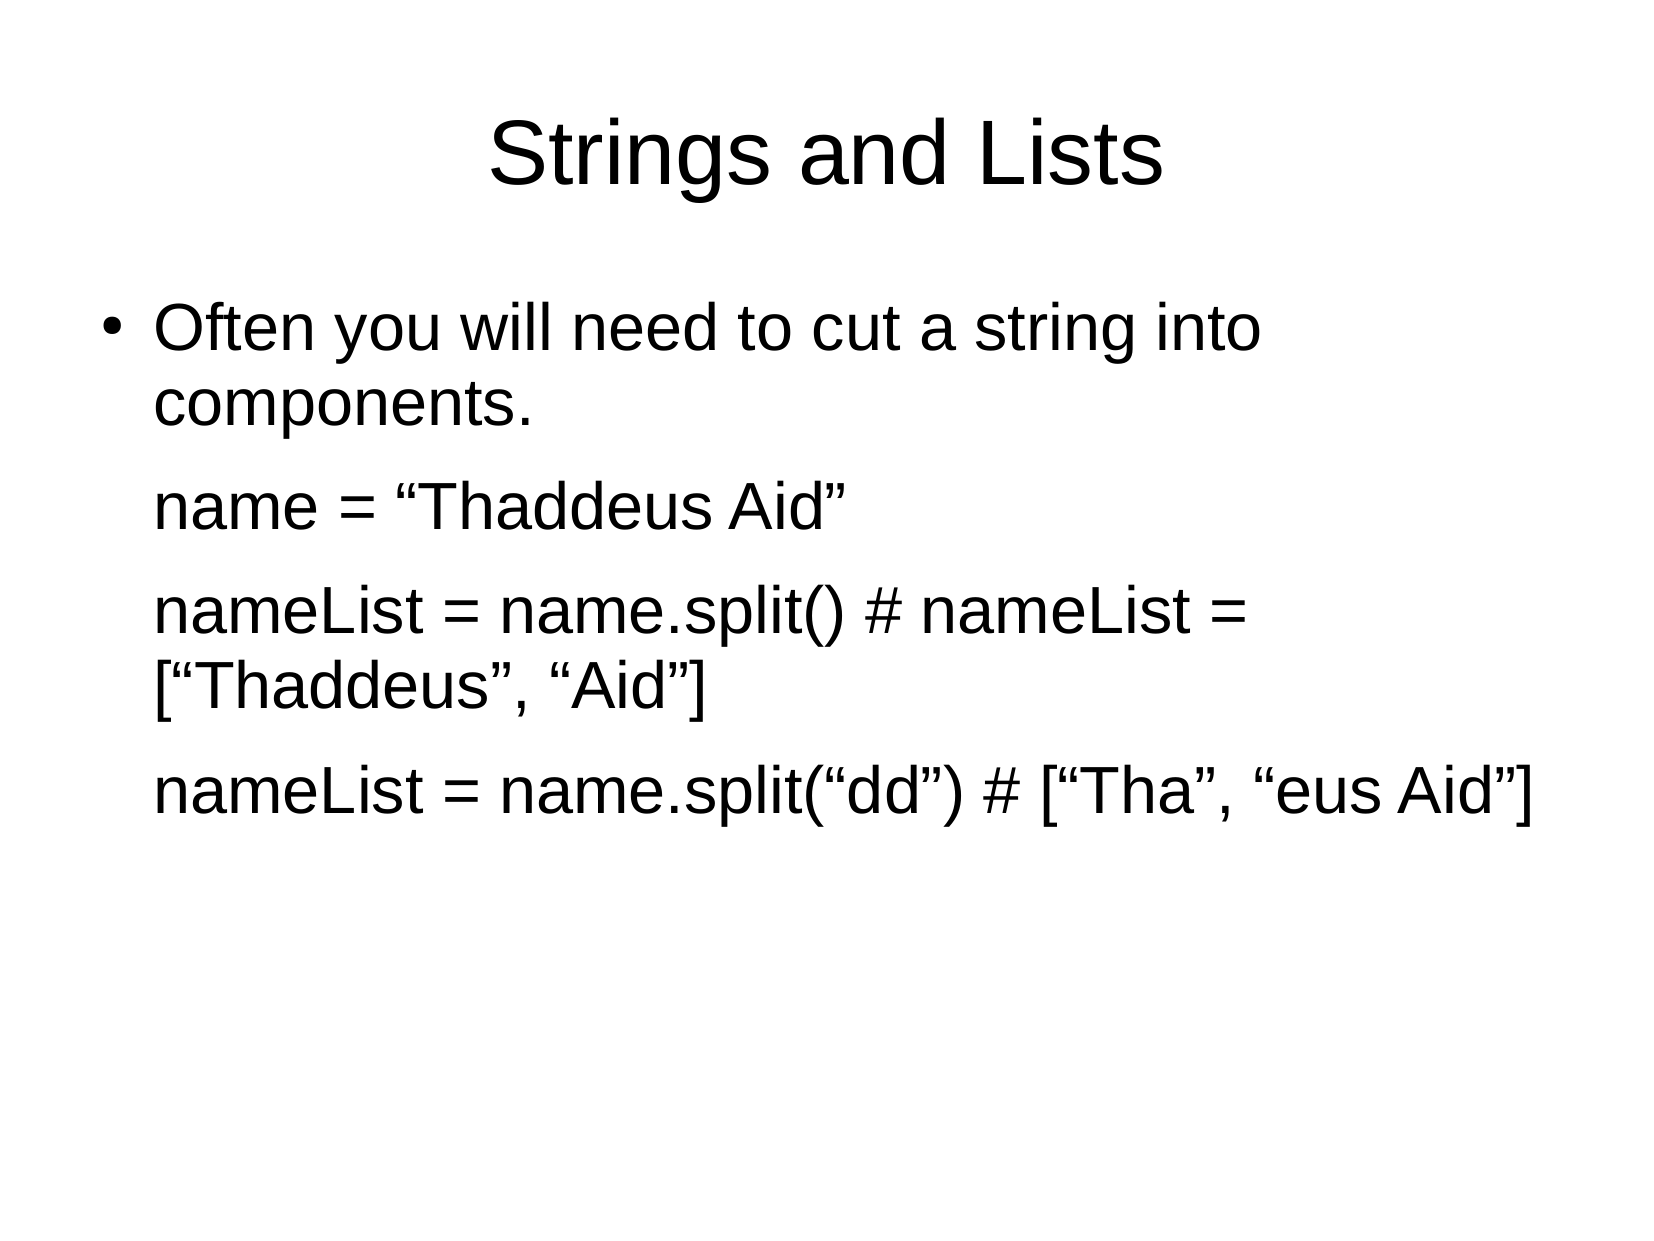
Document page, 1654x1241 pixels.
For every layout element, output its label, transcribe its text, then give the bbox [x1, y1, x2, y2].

title Strings and Lists [82, 49, 1571, 257]
list Often you will need to cut a string into components. name = “Thaddeus Aid” nameList = name.split() # nameList = [“Thaddeus”, “Aid”] nameList = name.split(“dd”) # [“Tha”, “eus Aid”] [82, 290, 1571, 1010]
